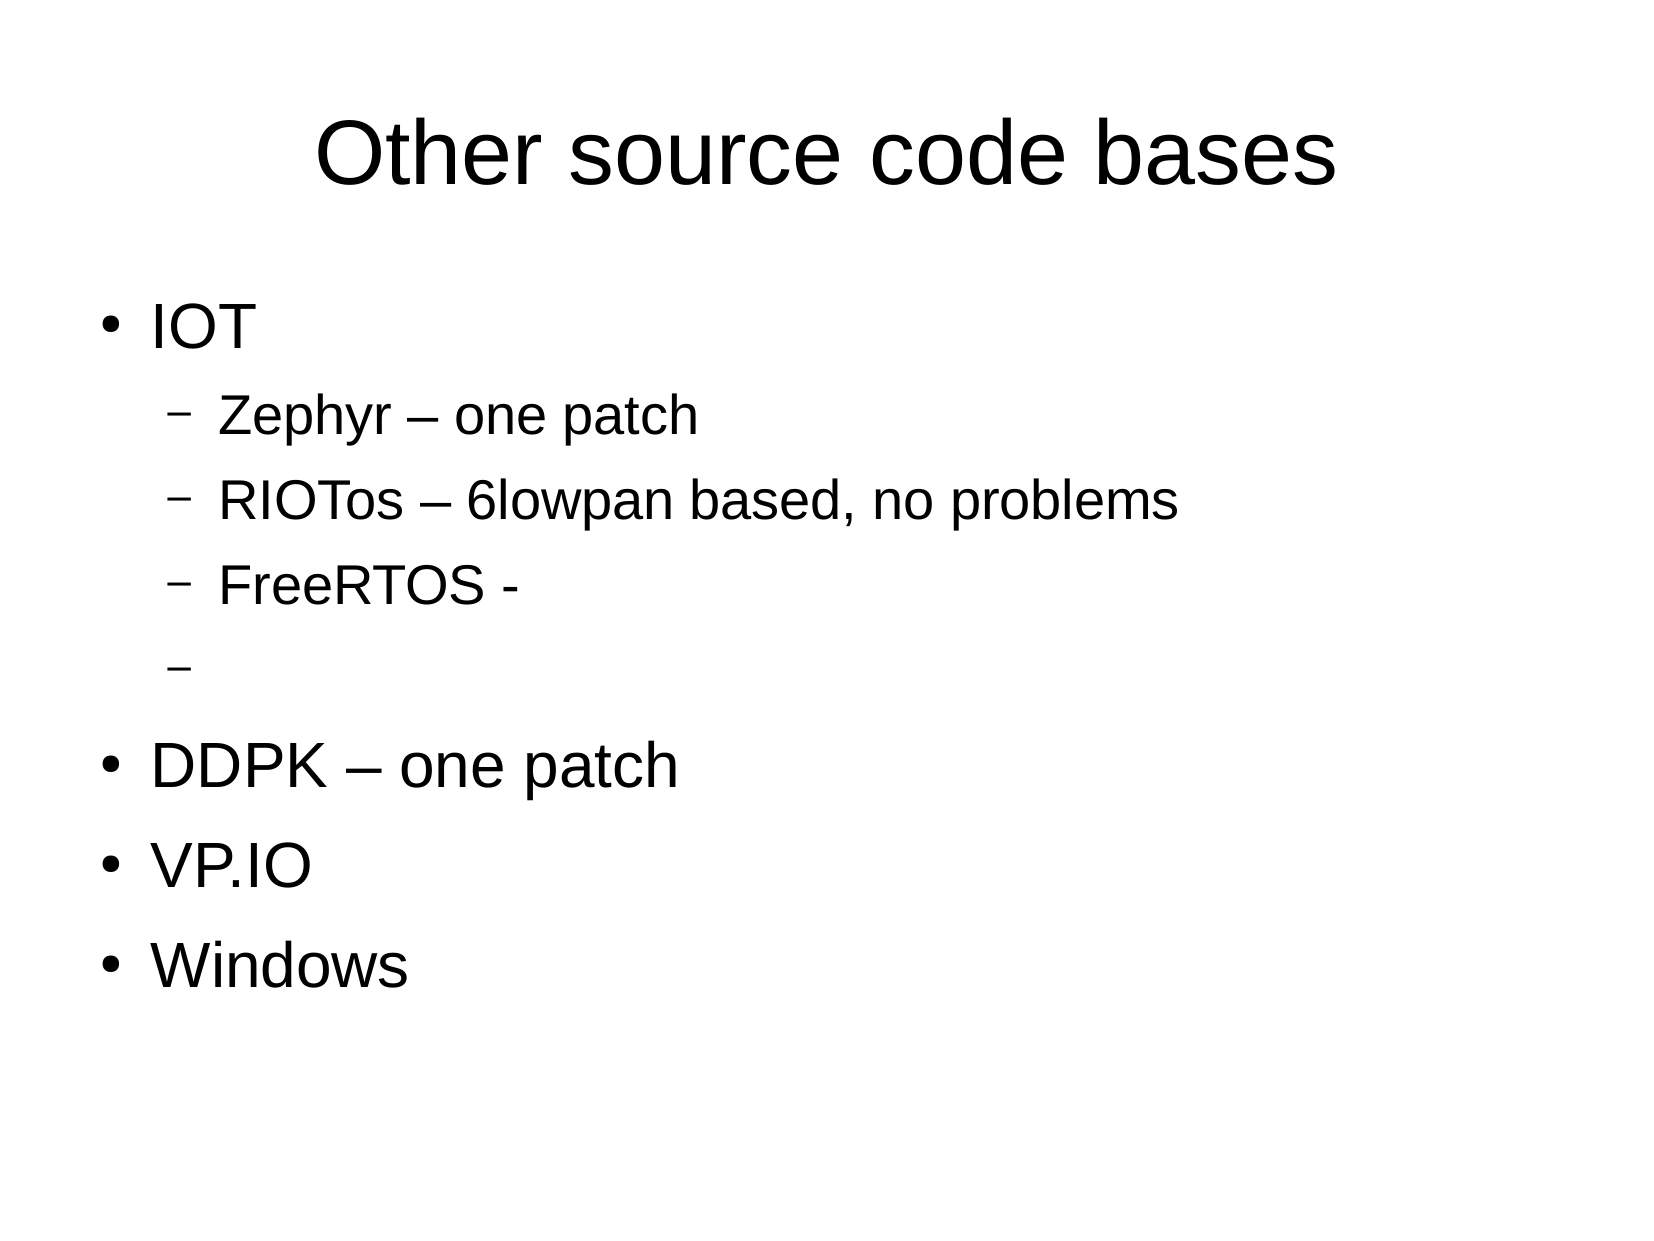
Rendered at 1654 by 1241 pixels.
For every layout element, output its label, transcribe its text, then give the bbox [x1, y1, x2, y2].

title Other source code bases [82, 49, 1571, 257]
list IOT Zephyr – one patch RIOTos – 6lowpan based, no problems FreeRTOS - DDPK – one patch VP.IO Windows [82, 290, 1571, 1010]
